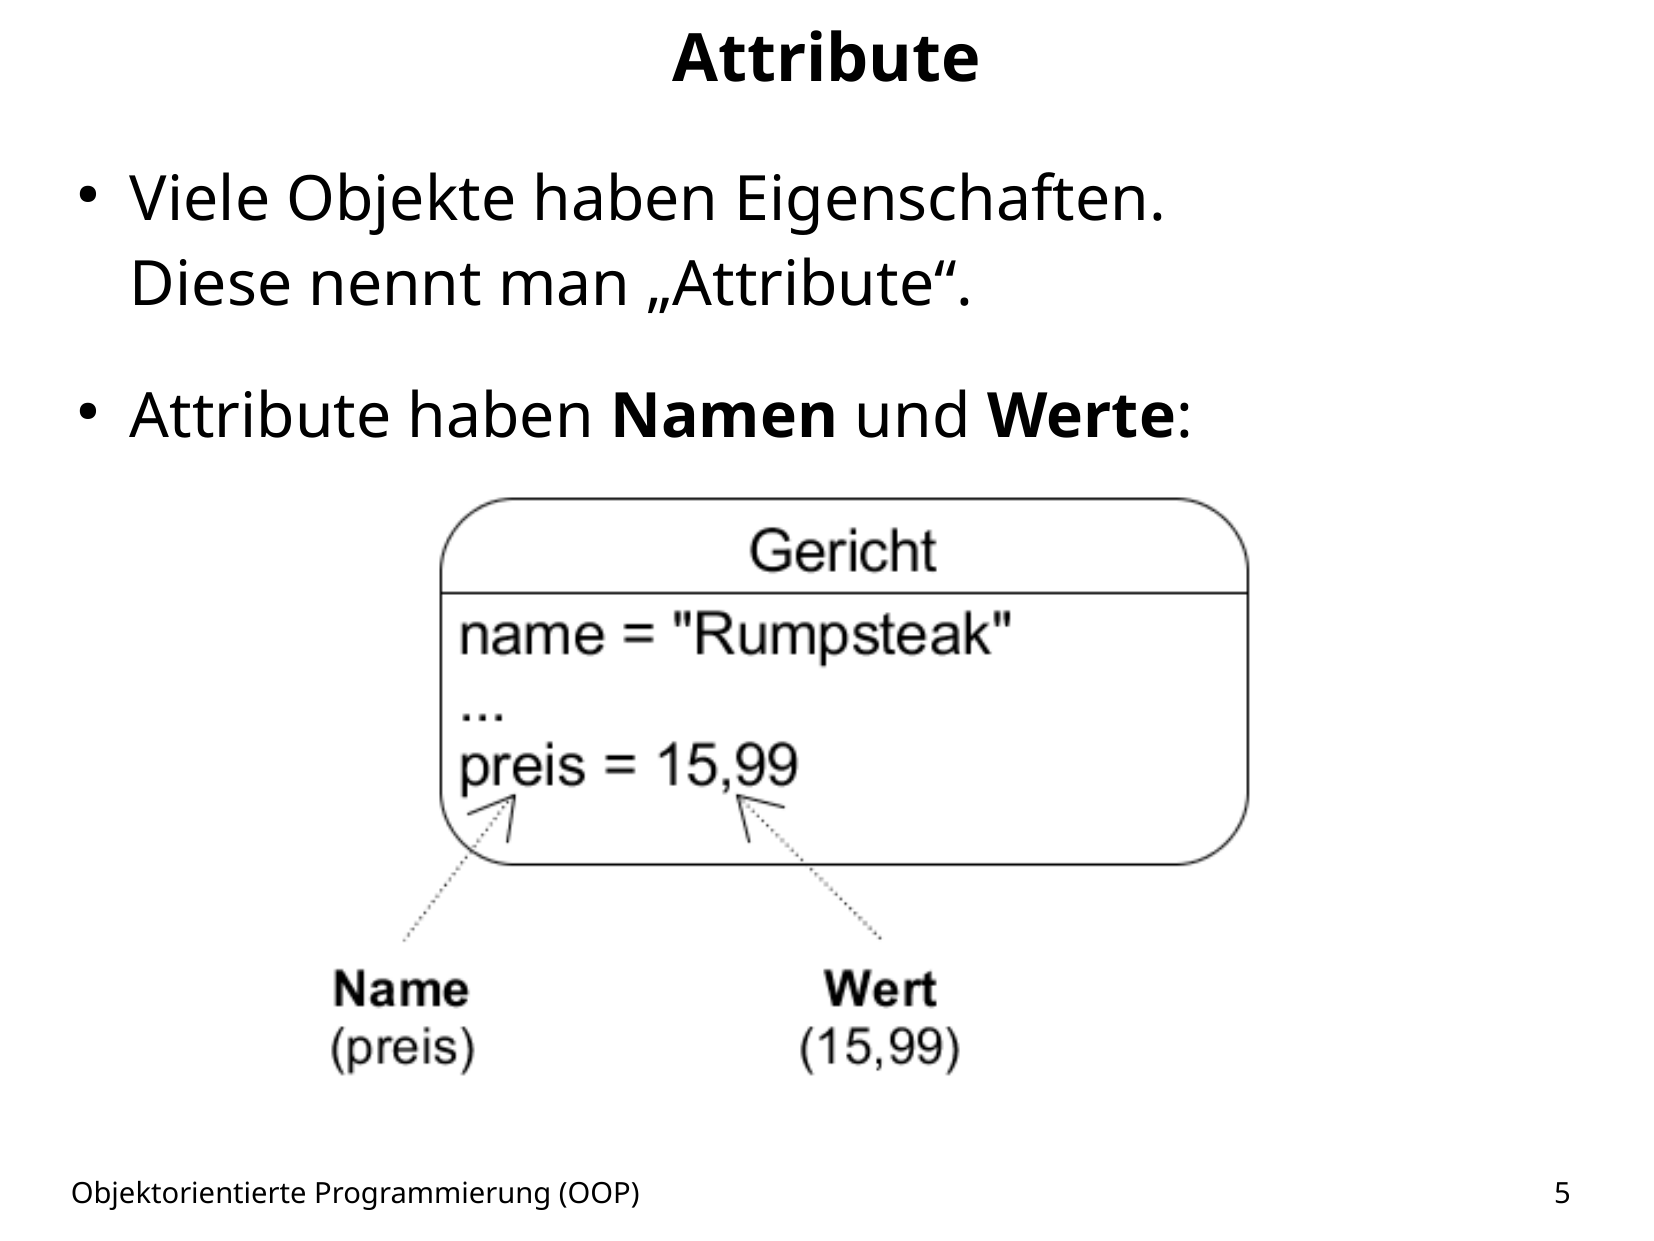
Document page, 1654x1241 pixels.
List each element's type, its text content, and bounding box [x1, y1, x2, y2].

picture [330, 496, 1252, 1078]
list Viele Objekte haben Eigenschaften. Diese nennt man „Attribute“. Attribute haben Namen und Werte: [59, 153, 1607, 485]
title Attribute [0, 5, 1654, 107]
